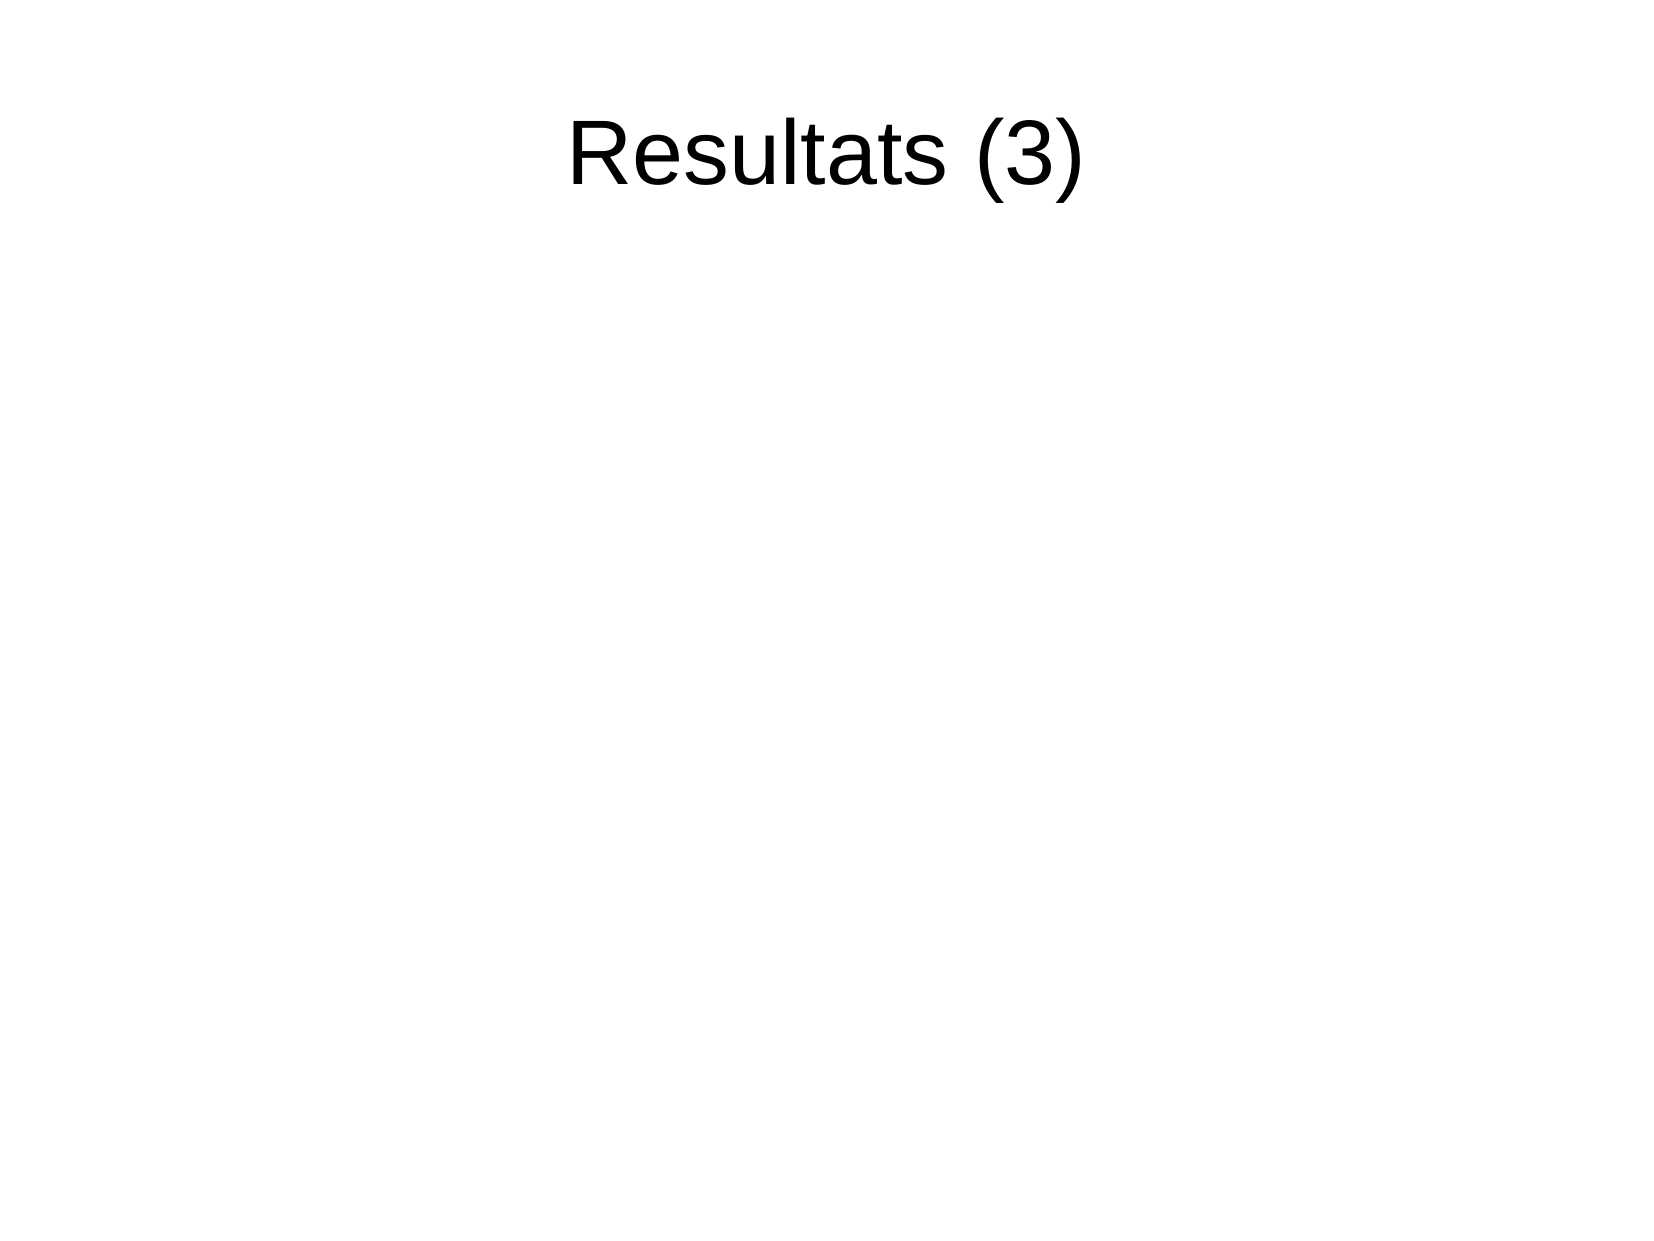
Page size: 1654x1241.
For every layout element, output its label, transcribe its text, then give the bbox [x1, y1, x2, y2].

title Resultats (3) [82, 49, 1571, 257]
